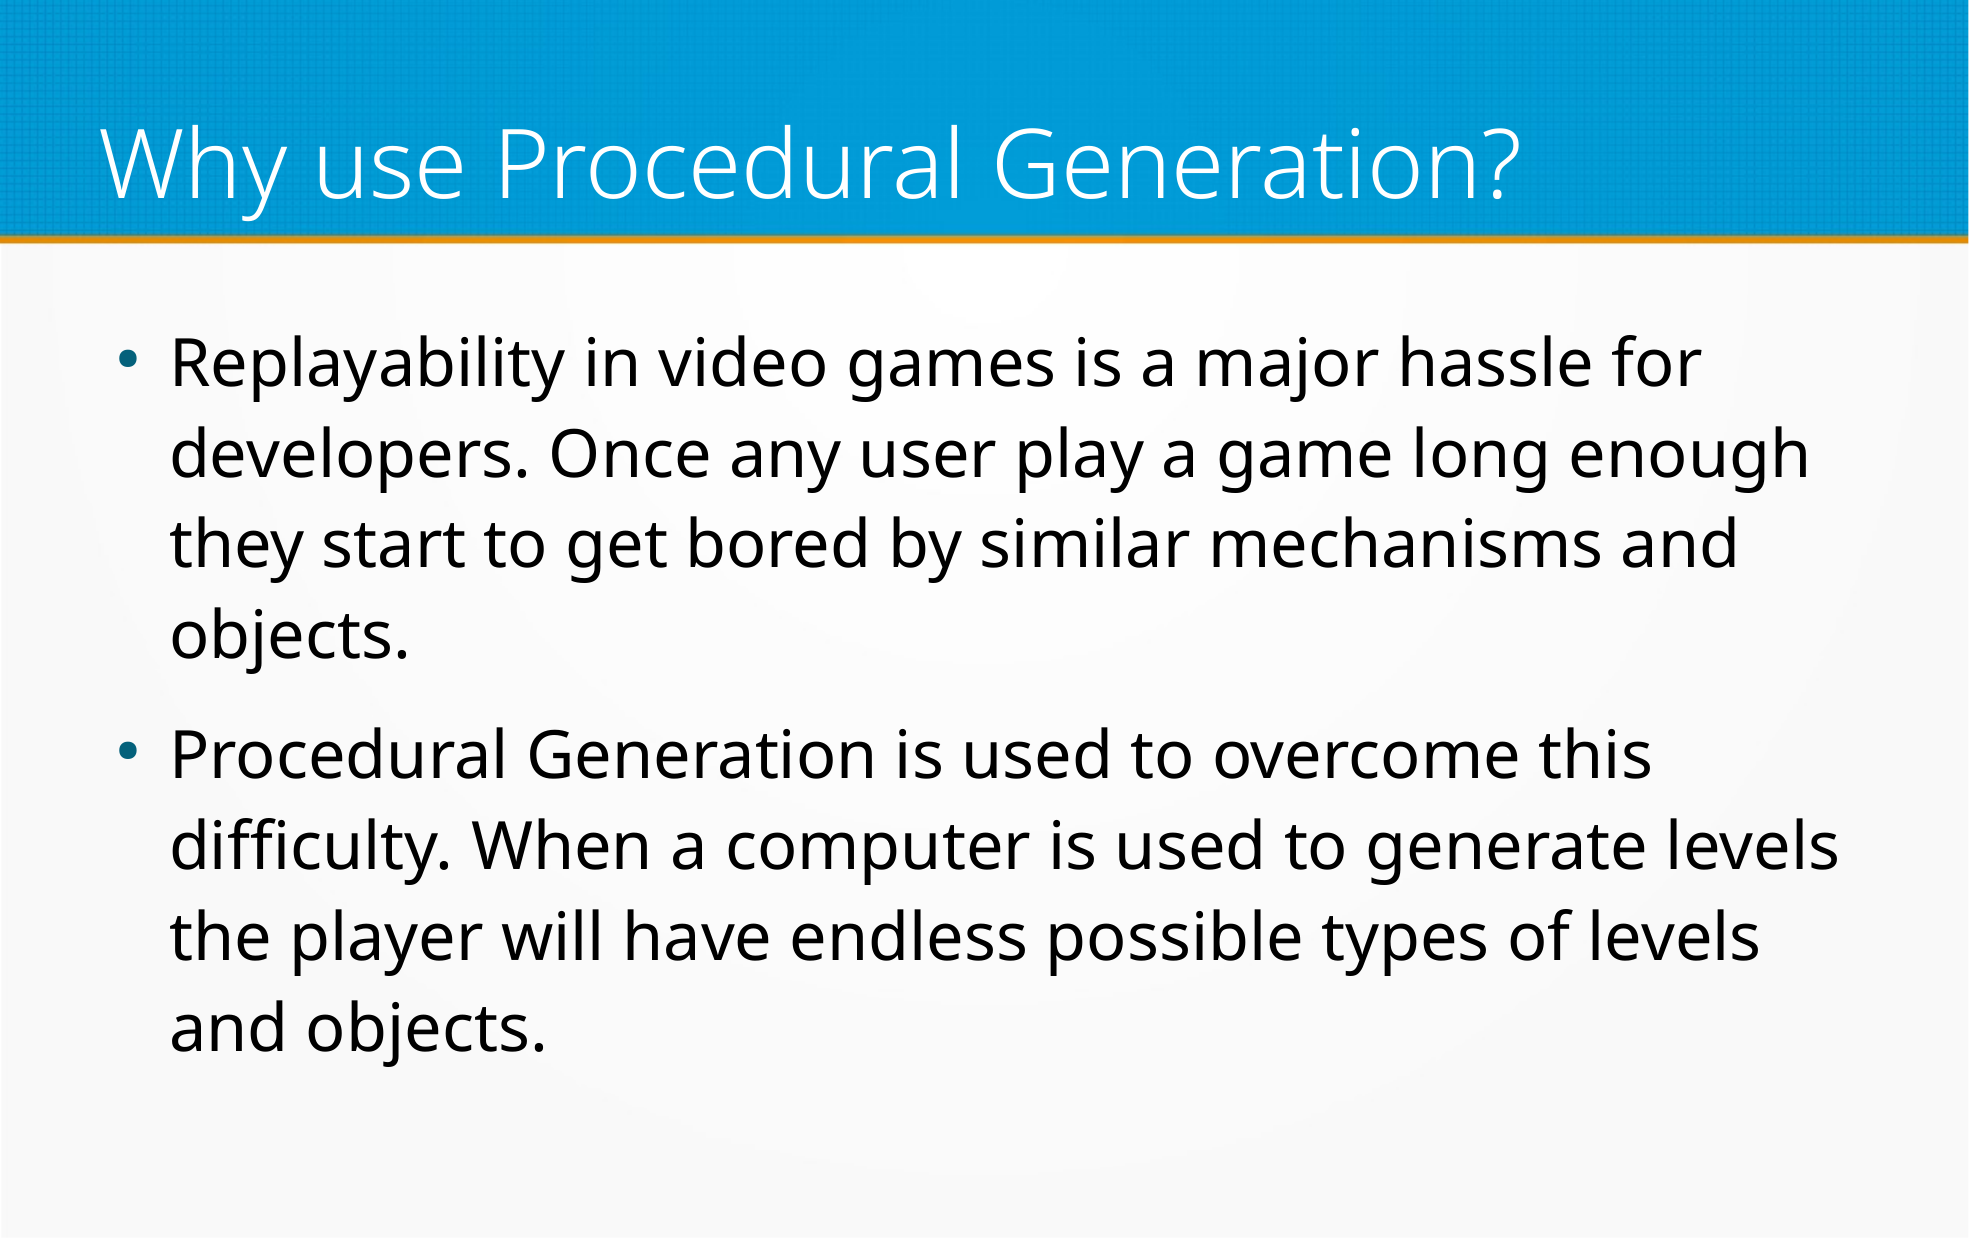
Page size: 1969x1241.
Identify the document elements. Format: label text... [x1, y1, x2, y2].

picture [0, 233, 1969, 1241]
list Replayability in video games is a major hassle for developers. Once any user play a game long enough they start to get bored by similar mechanisms and objects. Procedural Generation is used to overcome this difficulty. When a computer is used to generate levels the player will have endless possible types of levels and objects. [98, 315, 1861, 1081]
title Why use Procedural Generation? [98, 19, 1870, 227]
